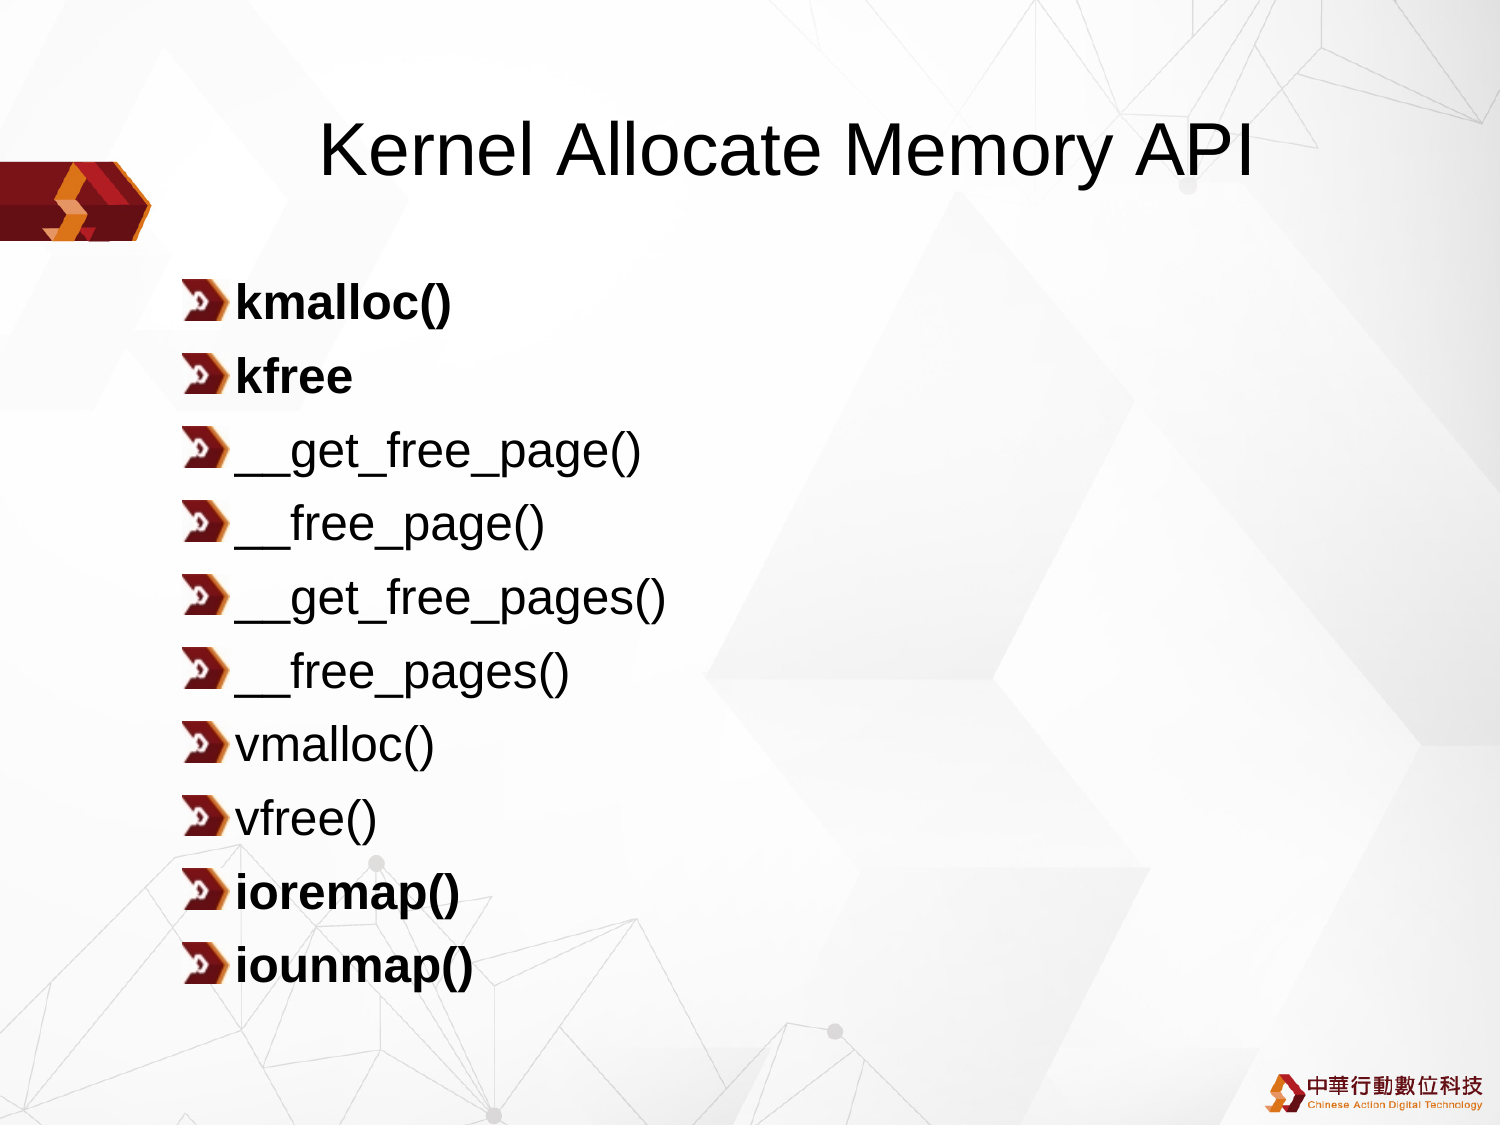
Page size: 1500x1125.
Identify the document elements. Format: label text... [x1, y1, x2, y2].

picture [0, 0, 1500, 1125]
title Kernel Allocate Memory API [150, 51, 1426, 239]
list kmalloc() kfree __get_free_page() __free_page() __get_free_pages() __free_pages() vmalloc() vfree() ioremap() iounmap() [150, 262, 1426, 1006]
